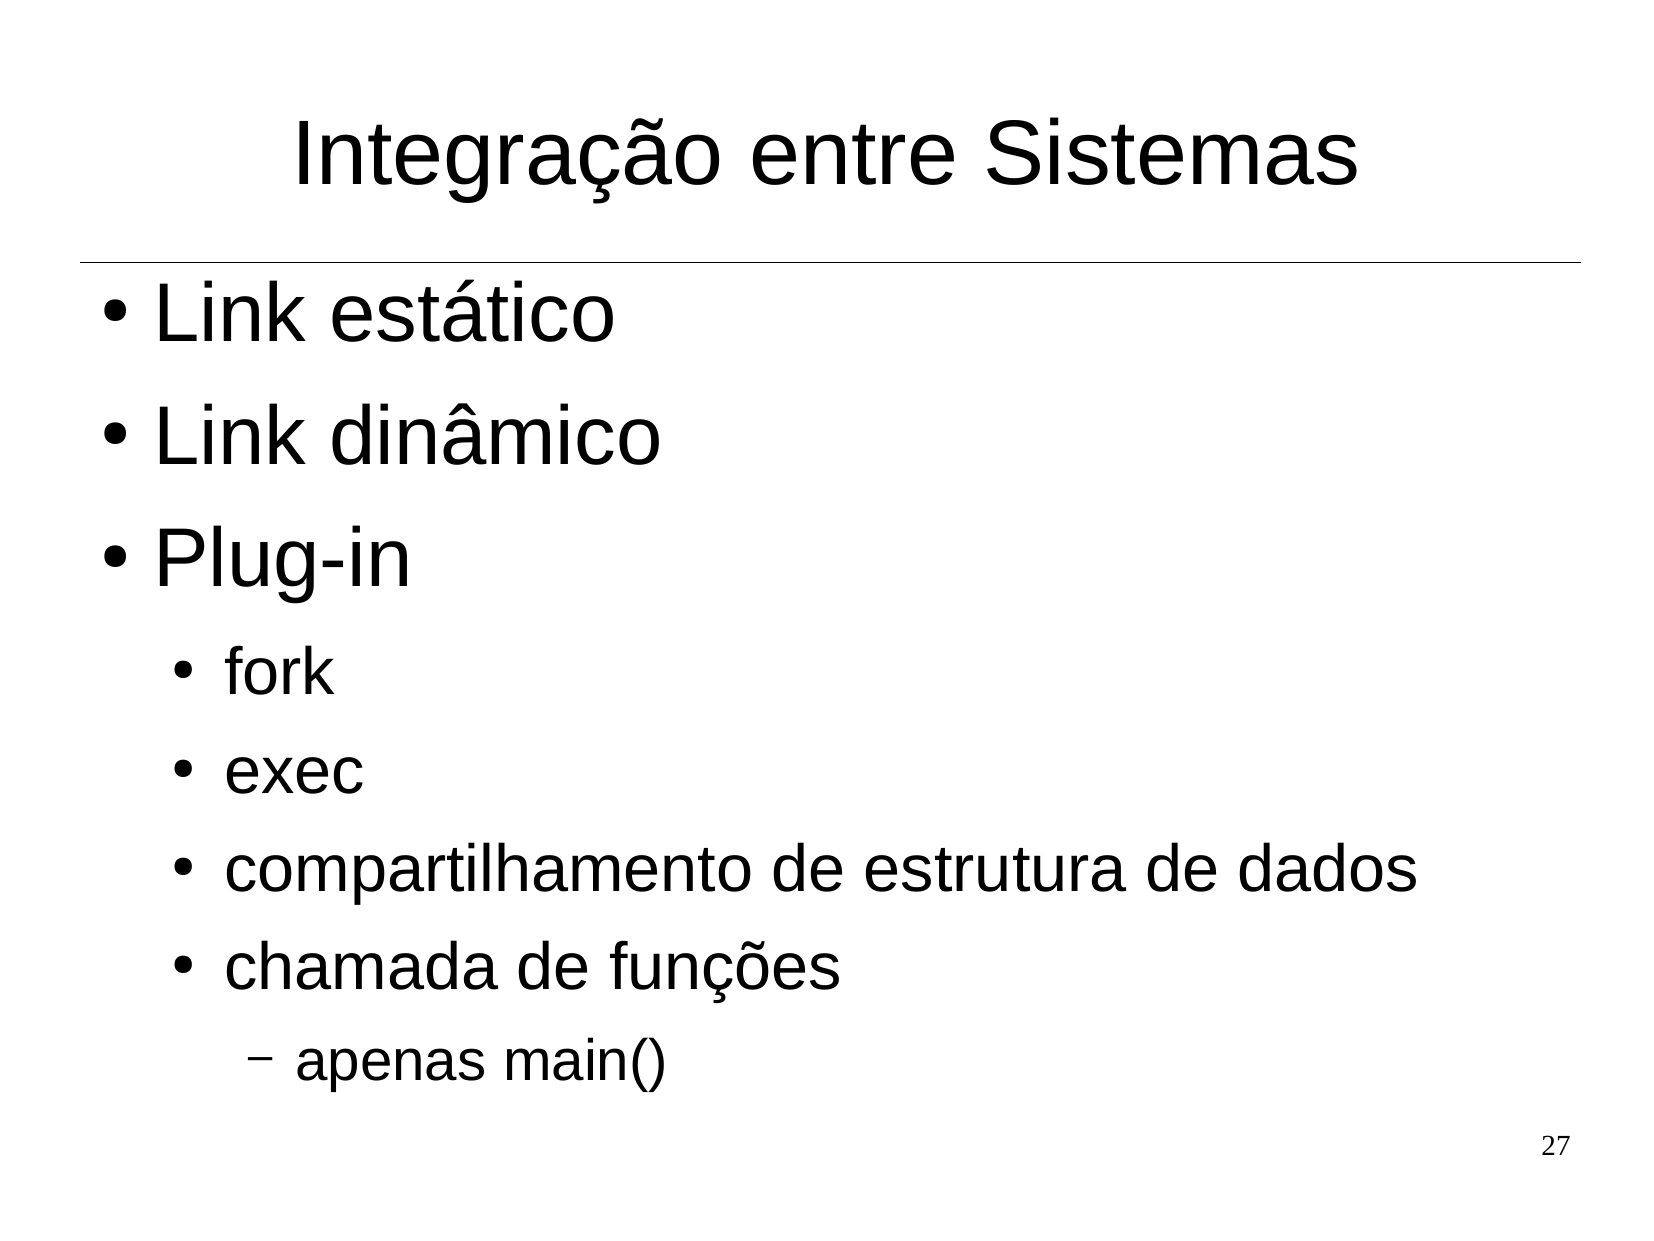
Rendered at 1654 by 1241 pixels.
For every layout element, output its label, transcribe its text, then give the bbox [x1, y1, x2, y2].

list Link estático Link dinâmico Plug-in fork exec compartilhamento de estrutura de dados chamada de funções apenas main() [82, 266, 1571, 1025]
title Integração entre Sistemas [82, 49, 1571, 257]
